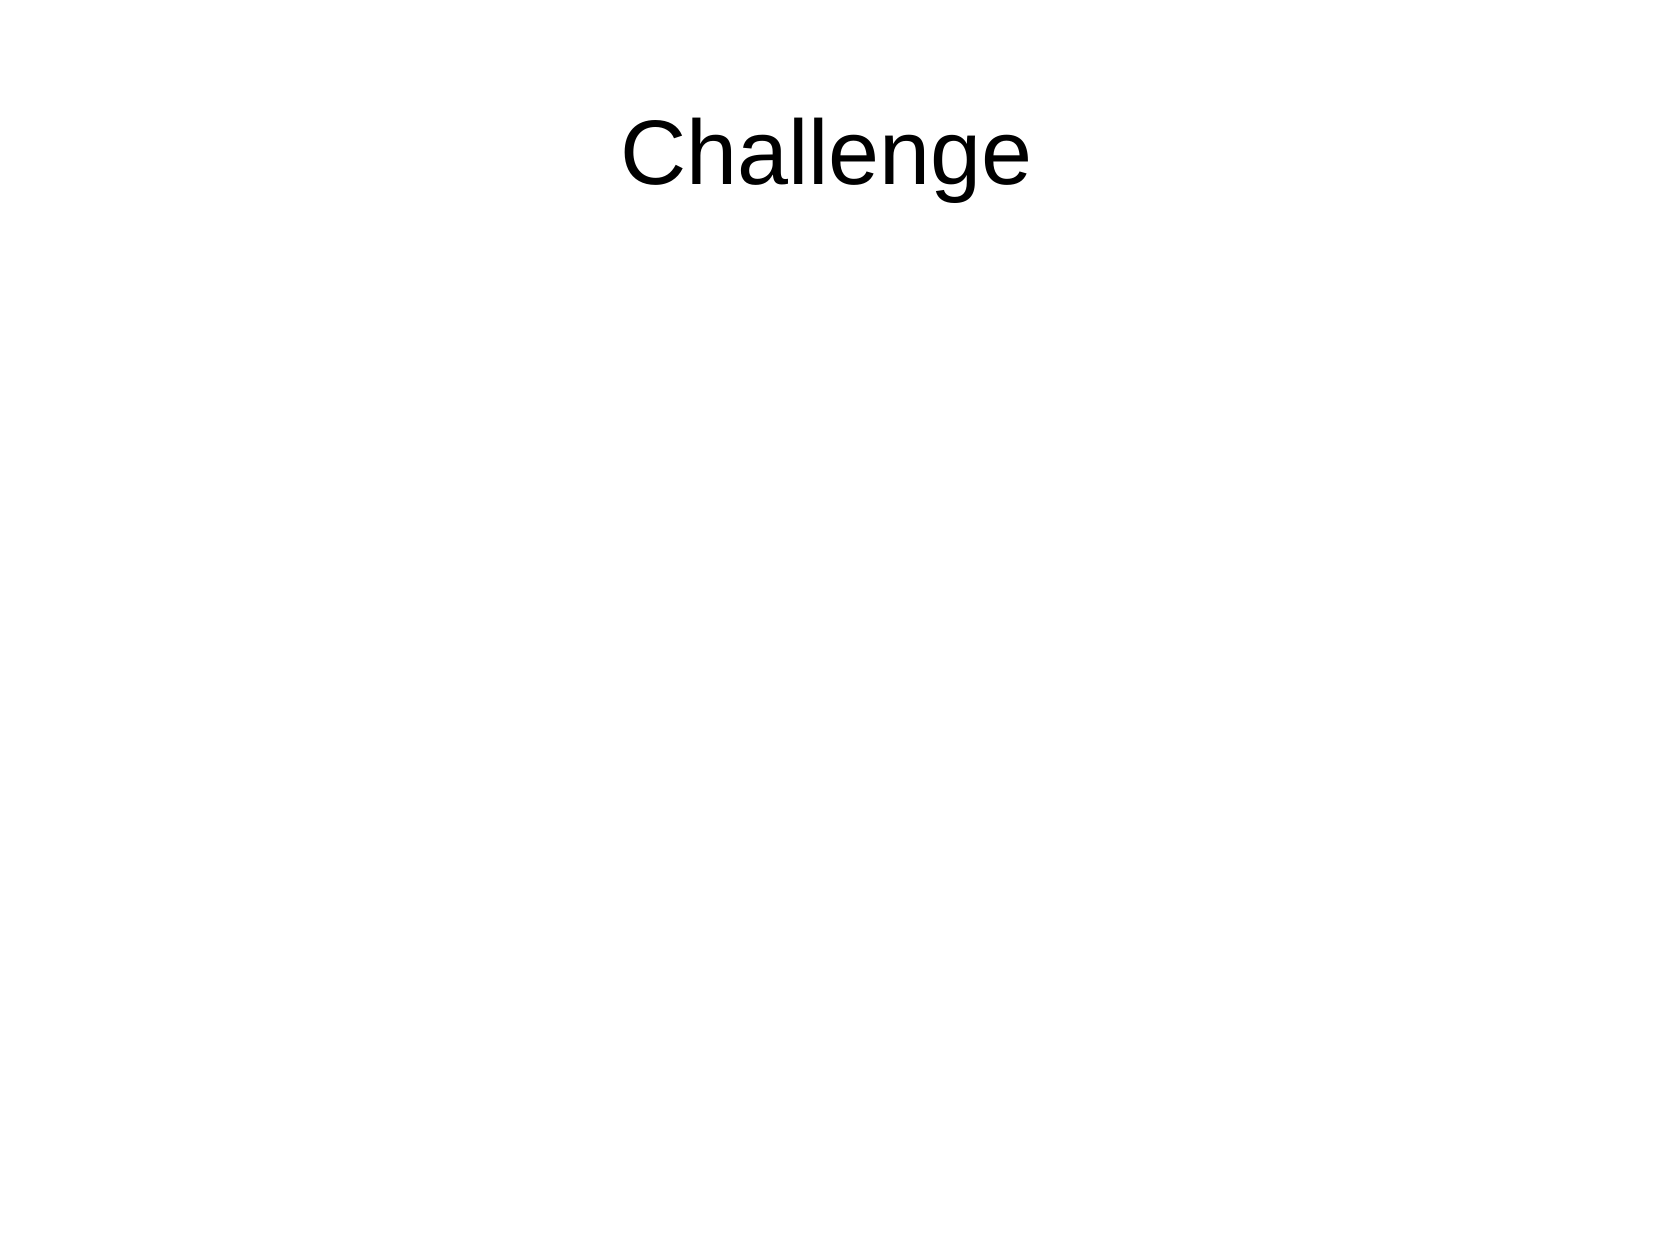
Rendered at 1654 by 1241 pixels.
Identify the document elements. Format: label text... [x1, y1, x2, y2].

title Challenge [82, 49, 1571, 257]
